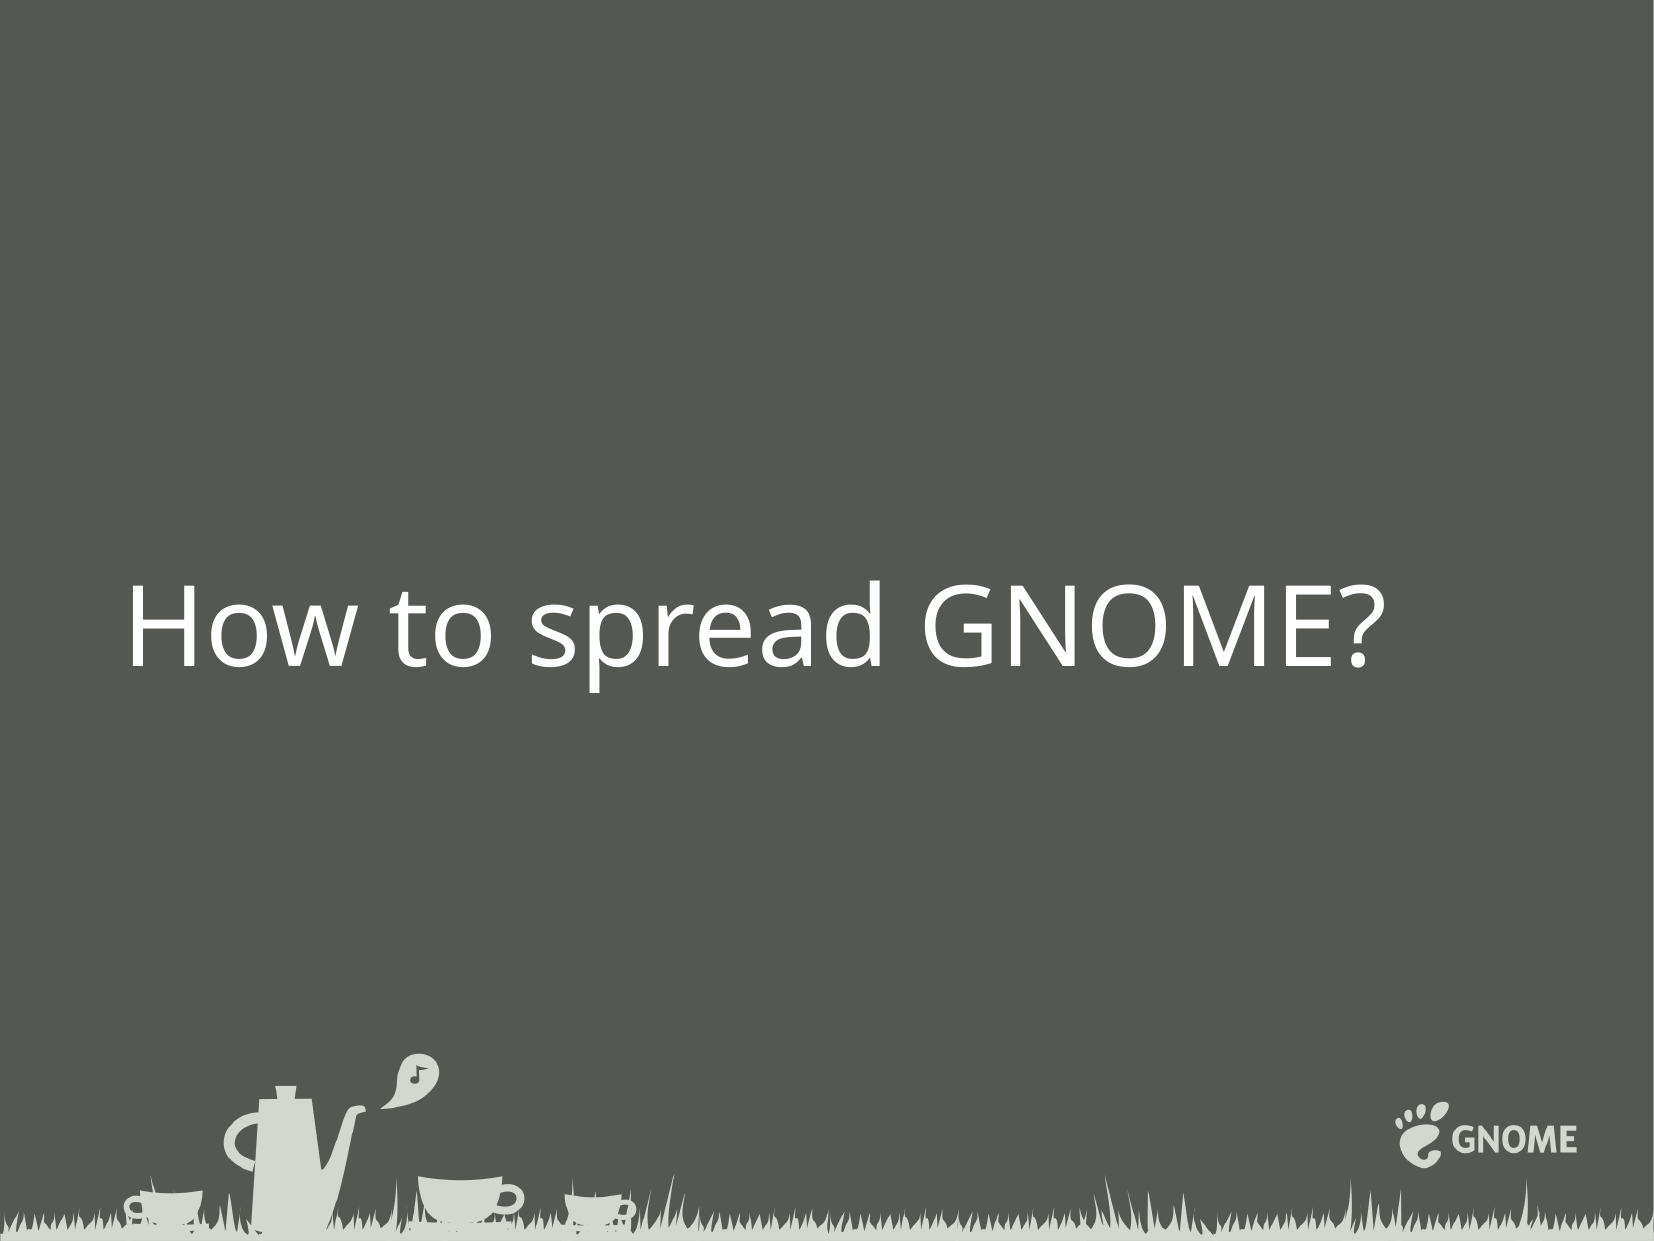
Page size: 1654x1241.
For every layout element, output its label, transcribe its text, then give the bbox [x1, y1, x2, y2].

picture [0, 0, 1654, 1241]
title How to spread GNOME? [122, 375, 1546, 871]
